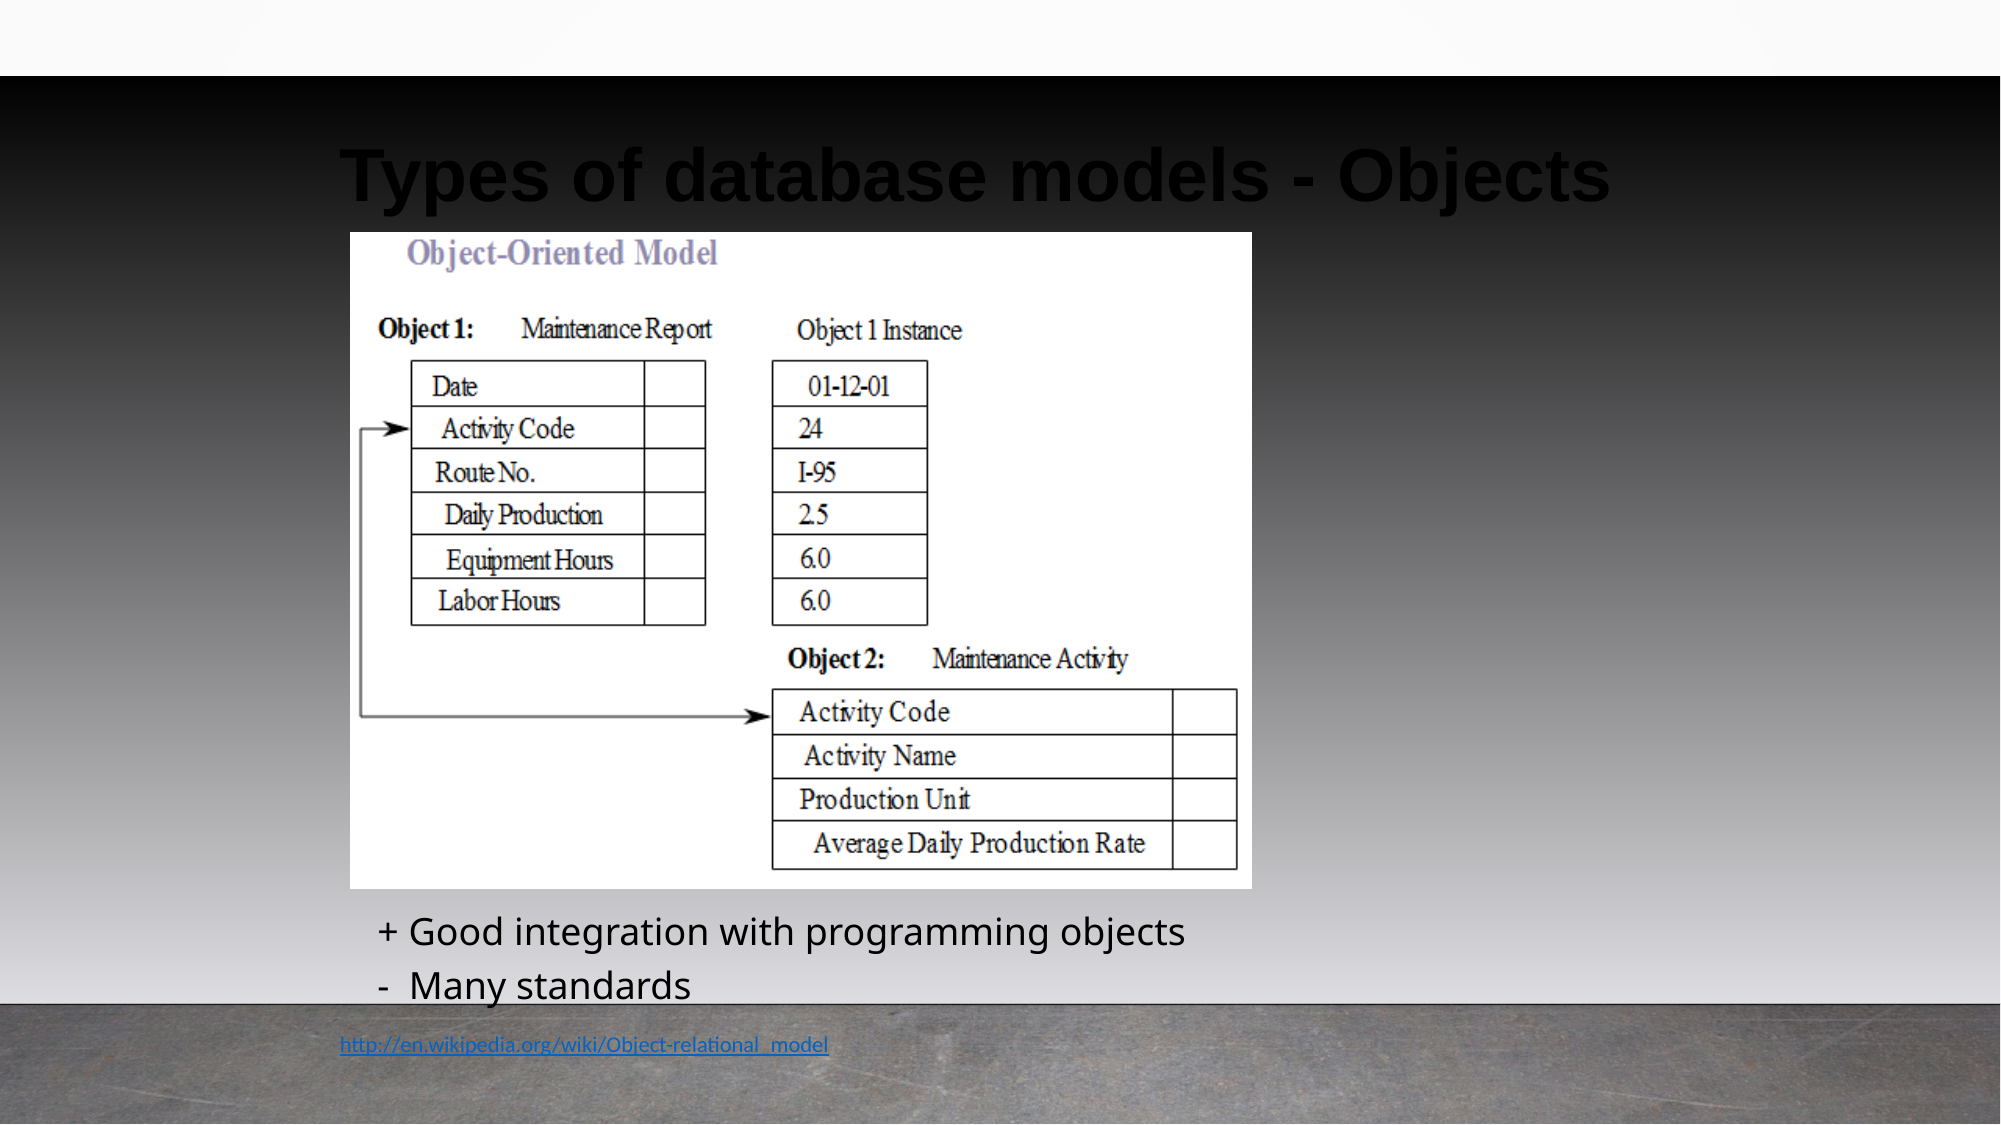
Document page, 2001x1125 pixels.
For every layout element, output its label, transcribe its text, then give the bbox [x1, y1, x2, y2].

title Types of database models - Objects [324, 45, 1675, 233]
list + Good integration with programming objects - Many standards [324, 883, 1675, 1078]
text_box http://en.wikipedia.org/wiki/Object-relational_model [324, 1015, 925, 1091]
picture [350, 232, 1252, 889]
